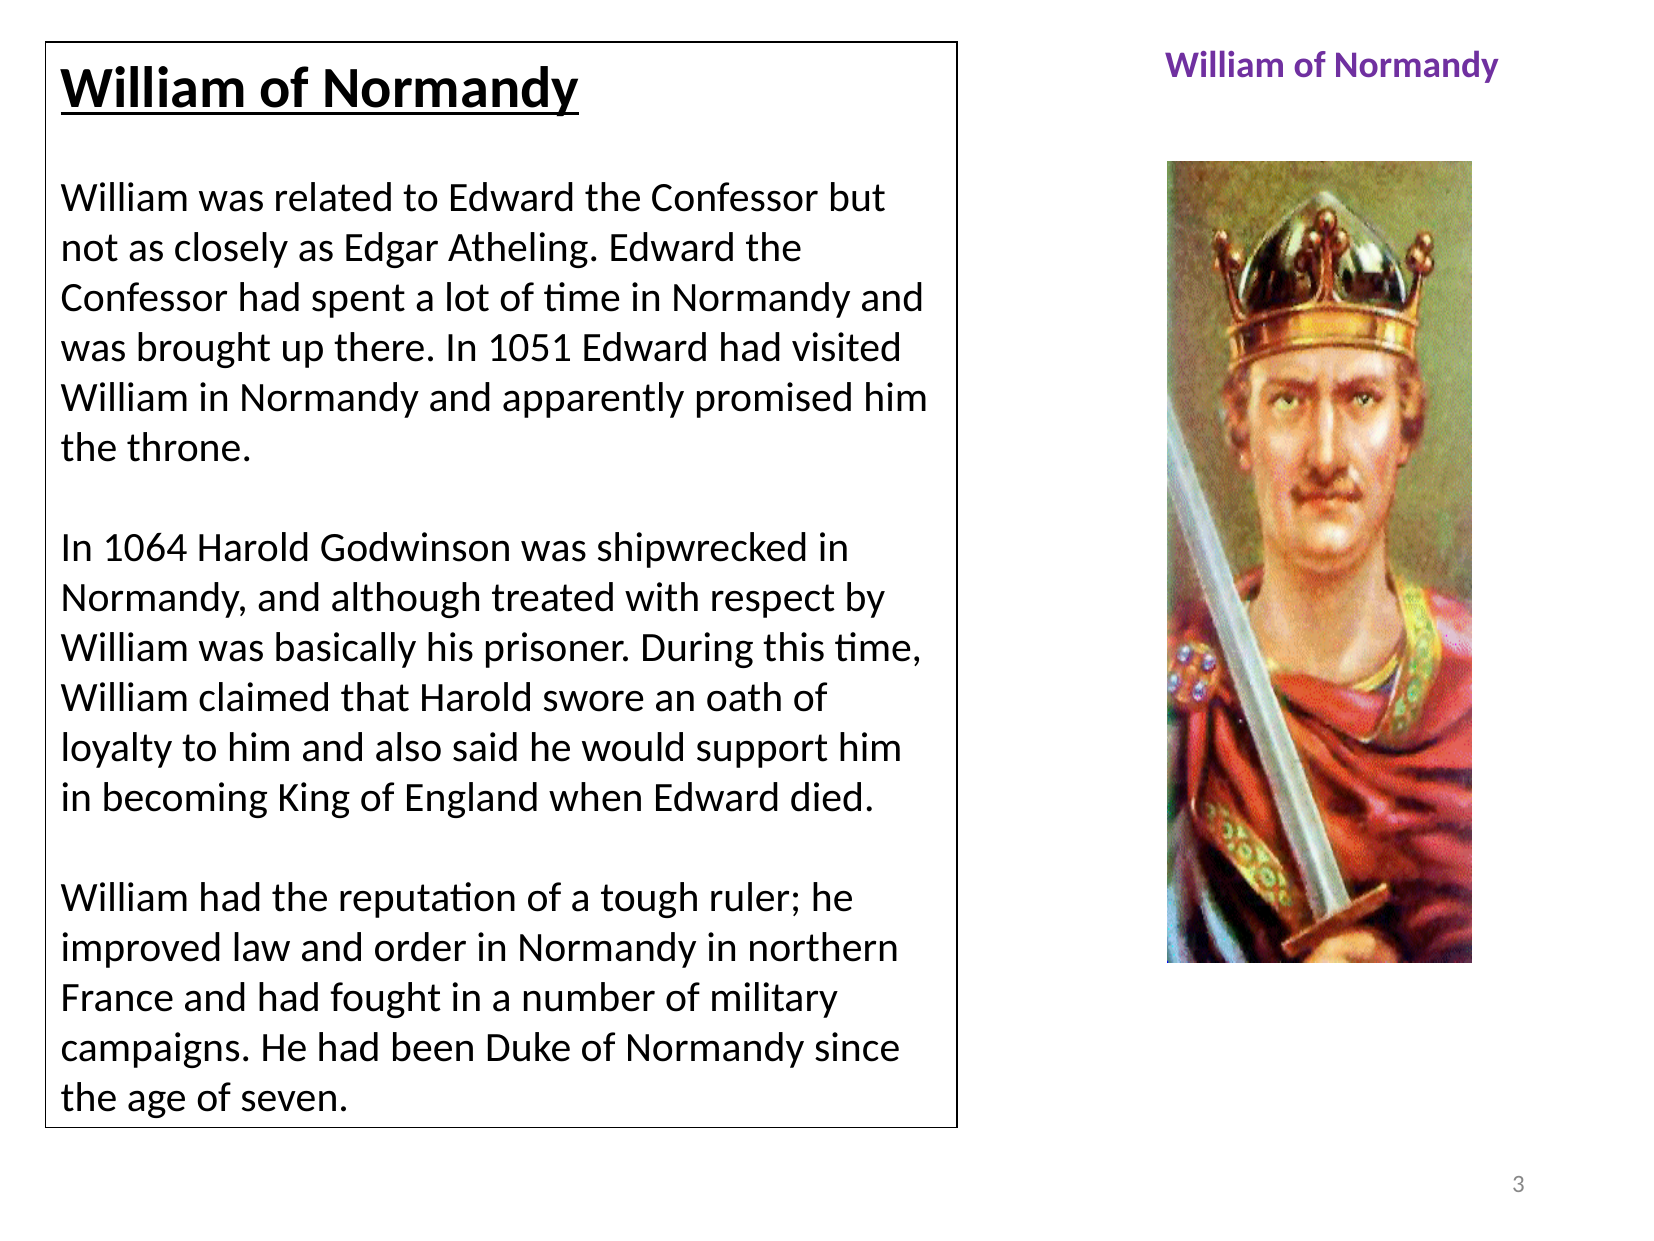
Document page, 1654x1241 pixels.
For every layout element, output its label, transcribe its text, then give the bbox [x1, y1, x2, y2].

text_box William of Normandy [1150, 32, 1560, 93]
text_box William of Normandy William was related to Edward the Confessor but not as closely as Edgar Atheling. Edward the Confessor had spent a lot of time in Normandy and was brought up there. In 1051 Edward had visited William in Normandy and apparently promised him the throne. In 1064 Harold Godwinson was shipwrecked in Normandy, and although treated with respect by William was basically his prisoner. During this time, William claimed that Harold swore an oath of loyalty to him and also said he would support him in becoming King of England when Edward died. William had the reputation of a tough ruler; he improved law and order in Normandy in northern France and had fought in a number of military campaigns. He had been Duke of Normandy since the age of seven. [45, 41, 957, 1128]
picture [1167, 161, 1472, 963]
slide_number <number> [1167, 1149, 1540, 1216]
